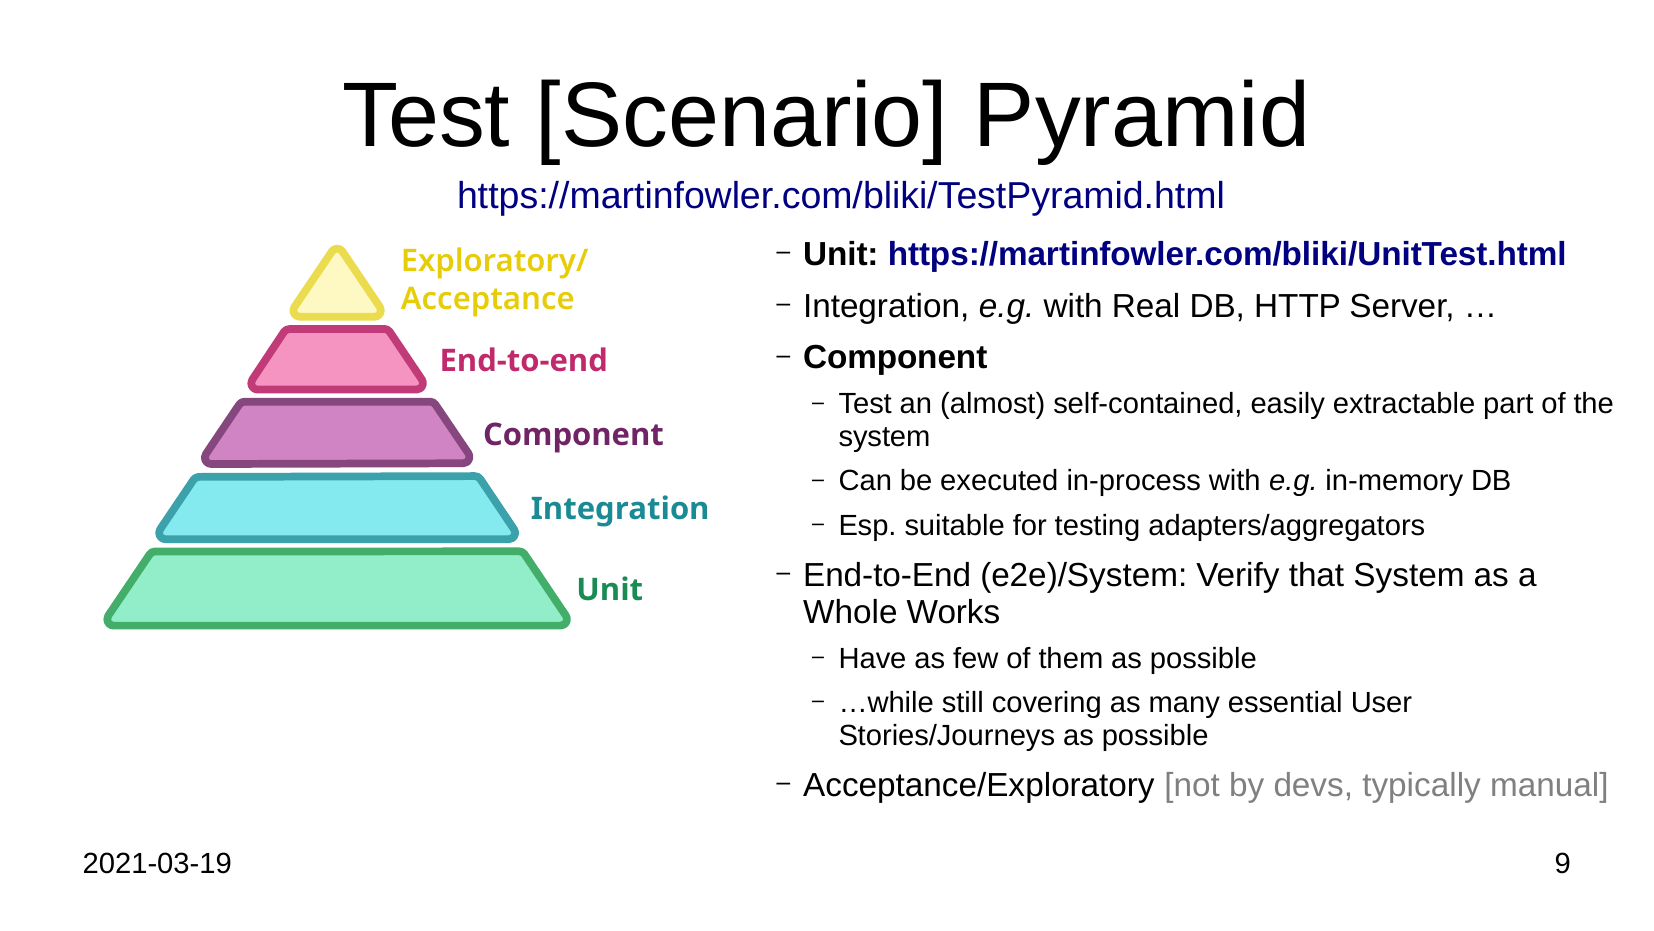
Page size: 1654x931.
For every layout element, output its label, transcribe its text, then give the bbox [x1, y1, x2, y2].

list Unit: https://martinfowler.com/bliki/UnitTest.html Integration, e.g. with Real DB, HTTP Server, … Component Test an (almost) self-contained, easily extractable part of the system Can be executed in-process with e.g. in-memory DB Esp. suitable for testing adapters/aggregators End-to-End (e2e)/System: Verify that System as a Whole Works Have as few of them as possible …while still covering as many essential User Stories/Journeys as possible Acceptance/Exploratory [not by devs, typically manual] [767, 235, 1619, 851]
picture [94, 137, 753, 733]
text_box https://martinfowler.com/bliki/TestPyramid.html [442, 167, 1241, 225]
title Test [Scenario] Pyramid [82, 37, 1571, 193]
